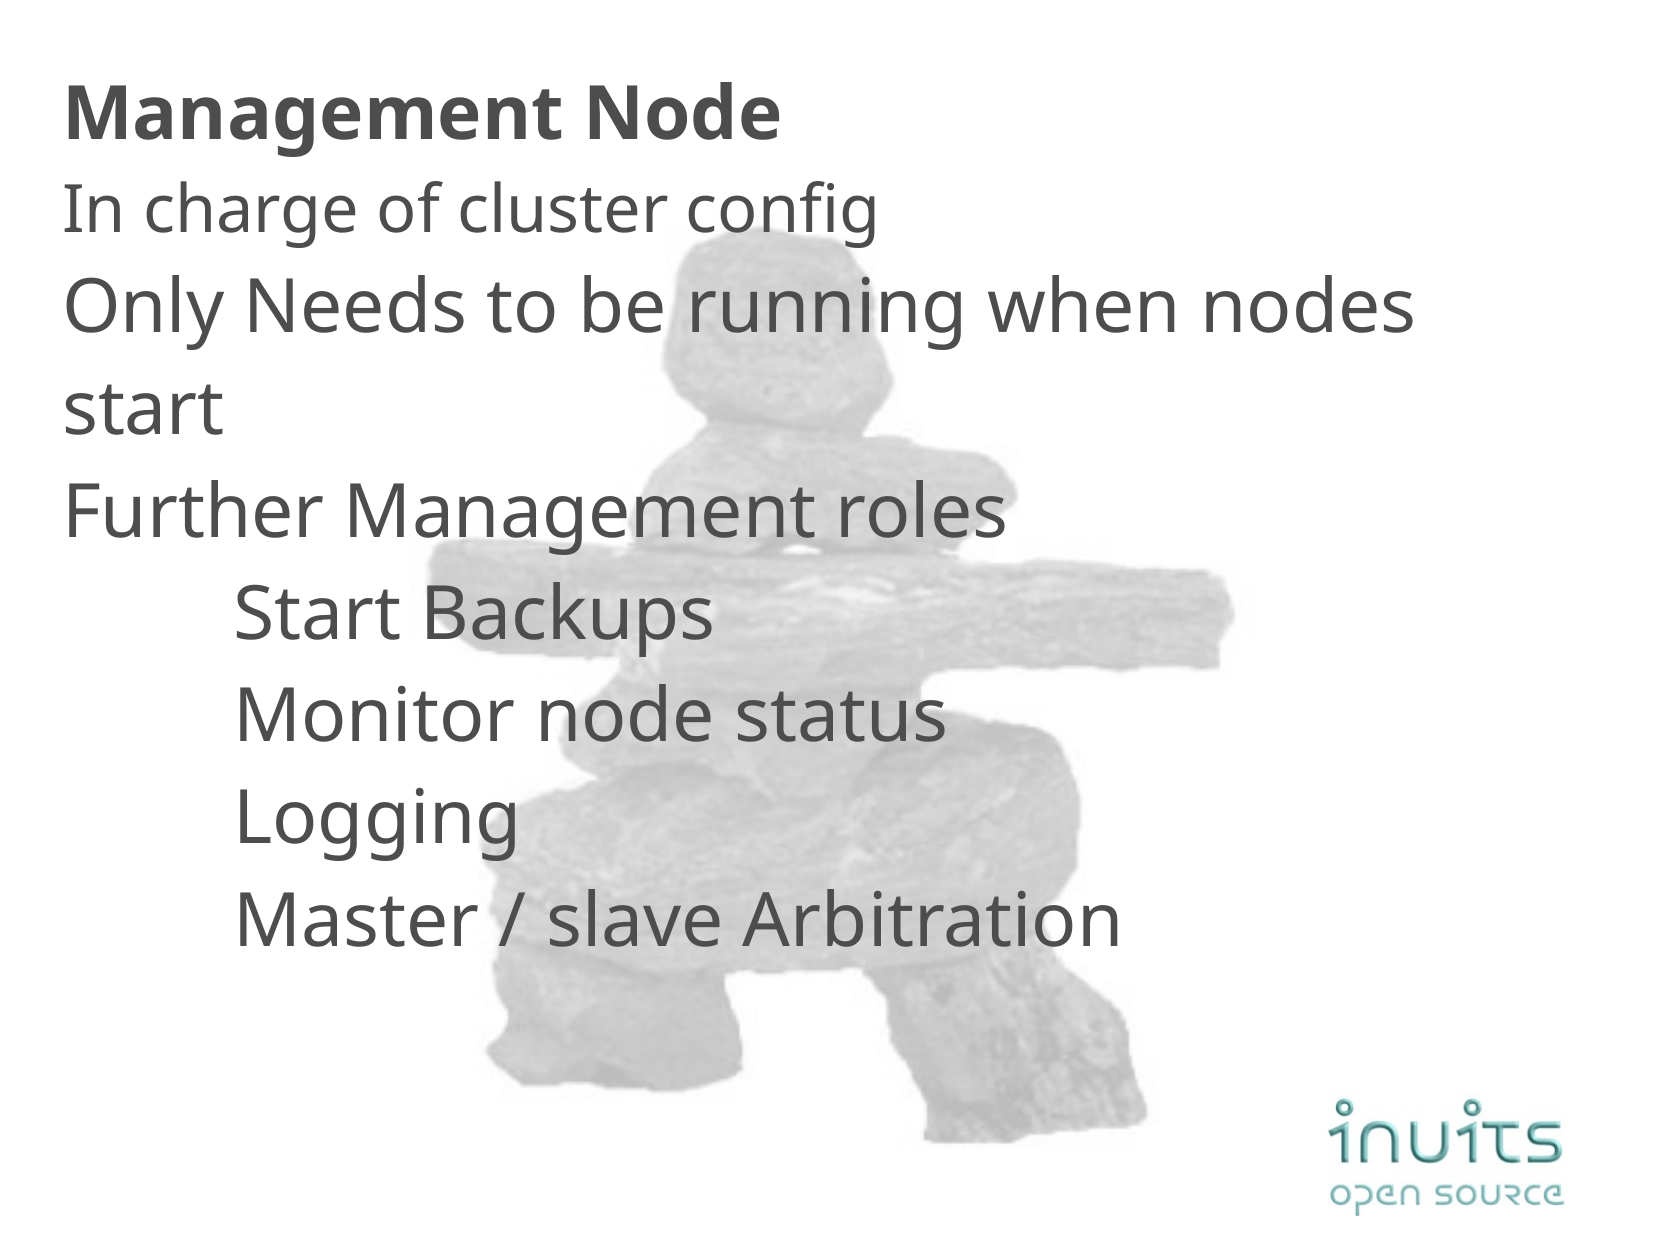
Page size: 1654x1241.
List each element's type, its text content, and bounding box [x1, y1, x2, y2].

text_box Management Node In charge of cluster config Only Needs to be running when nodes start Further Management roles Start Backups Monitor node status Logging Master / slave Arbitration [47, 51, 1579, 1241]
